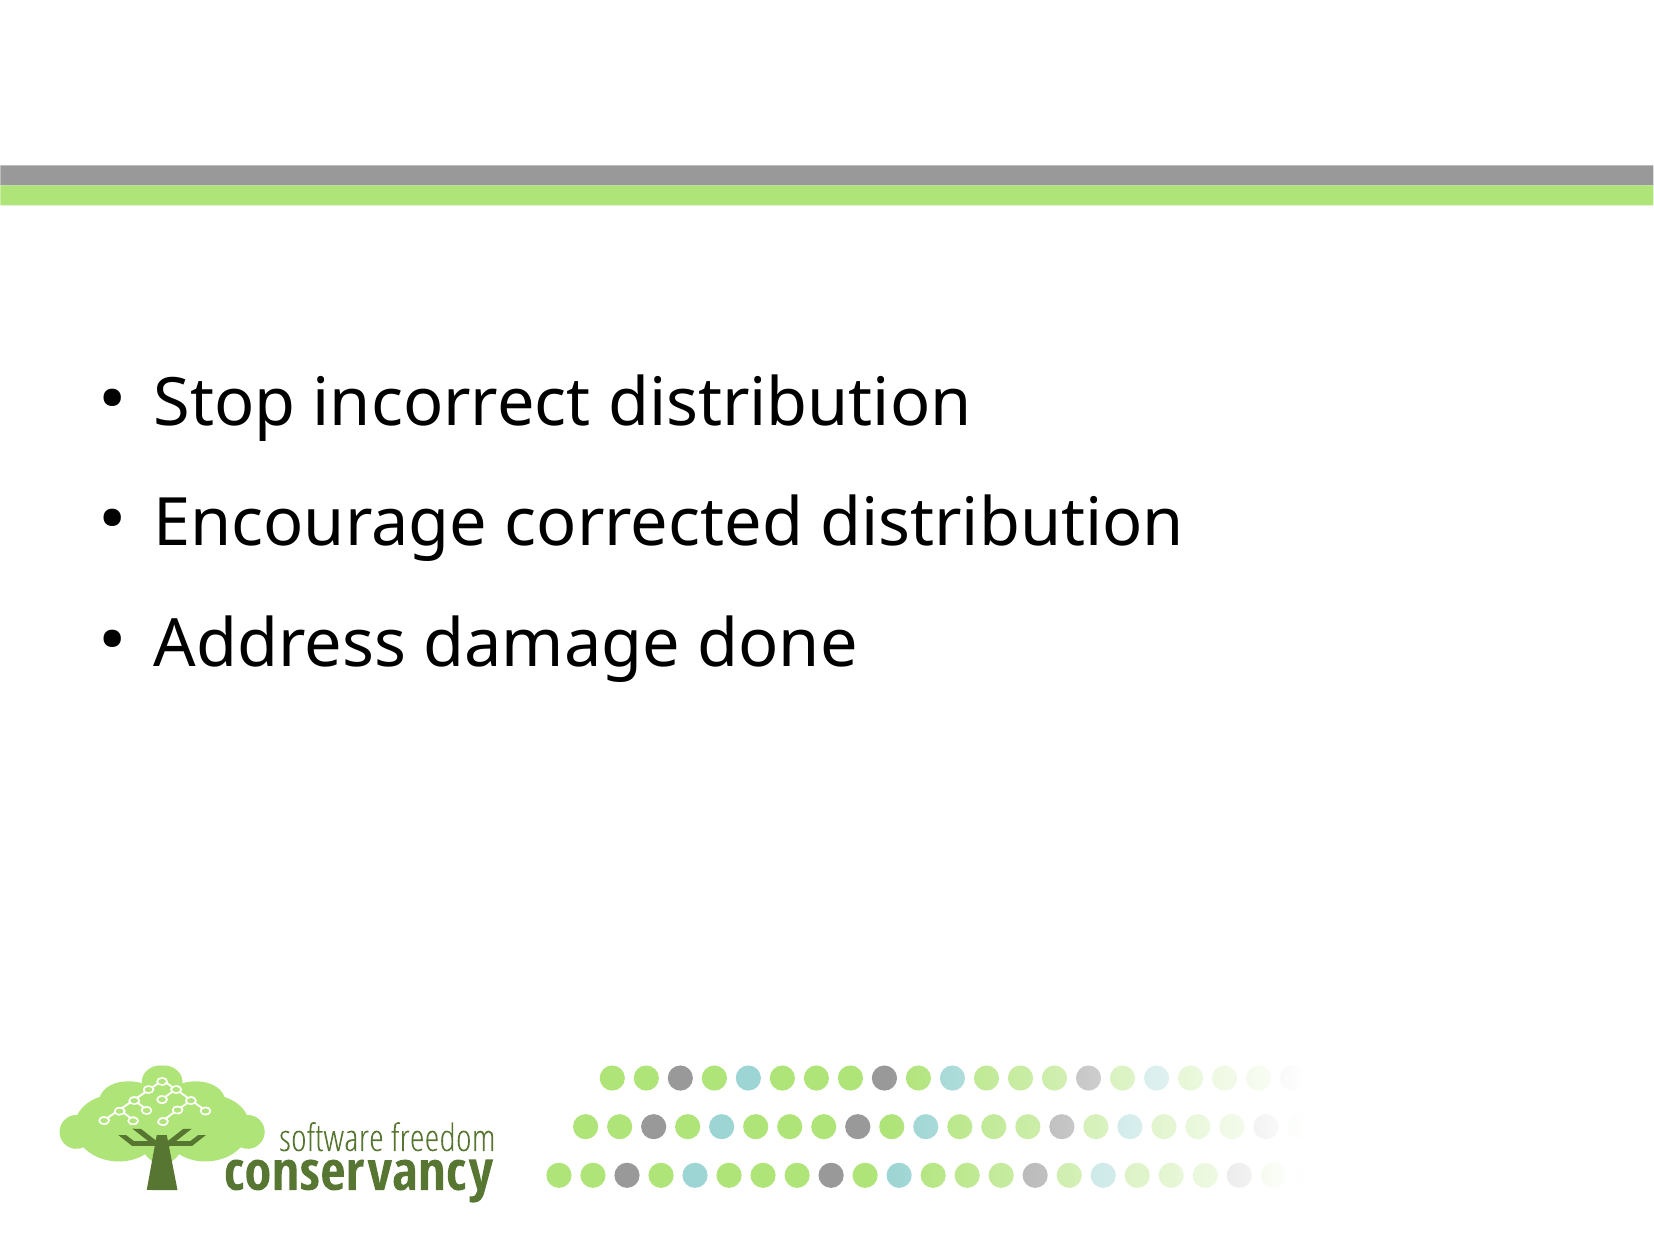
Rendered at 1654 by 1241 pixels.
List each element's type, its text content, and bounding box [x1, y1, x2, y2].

list Stop incorrect distribution Encourage corrected distribution Address damage done [82, 354, 1538, 886]
